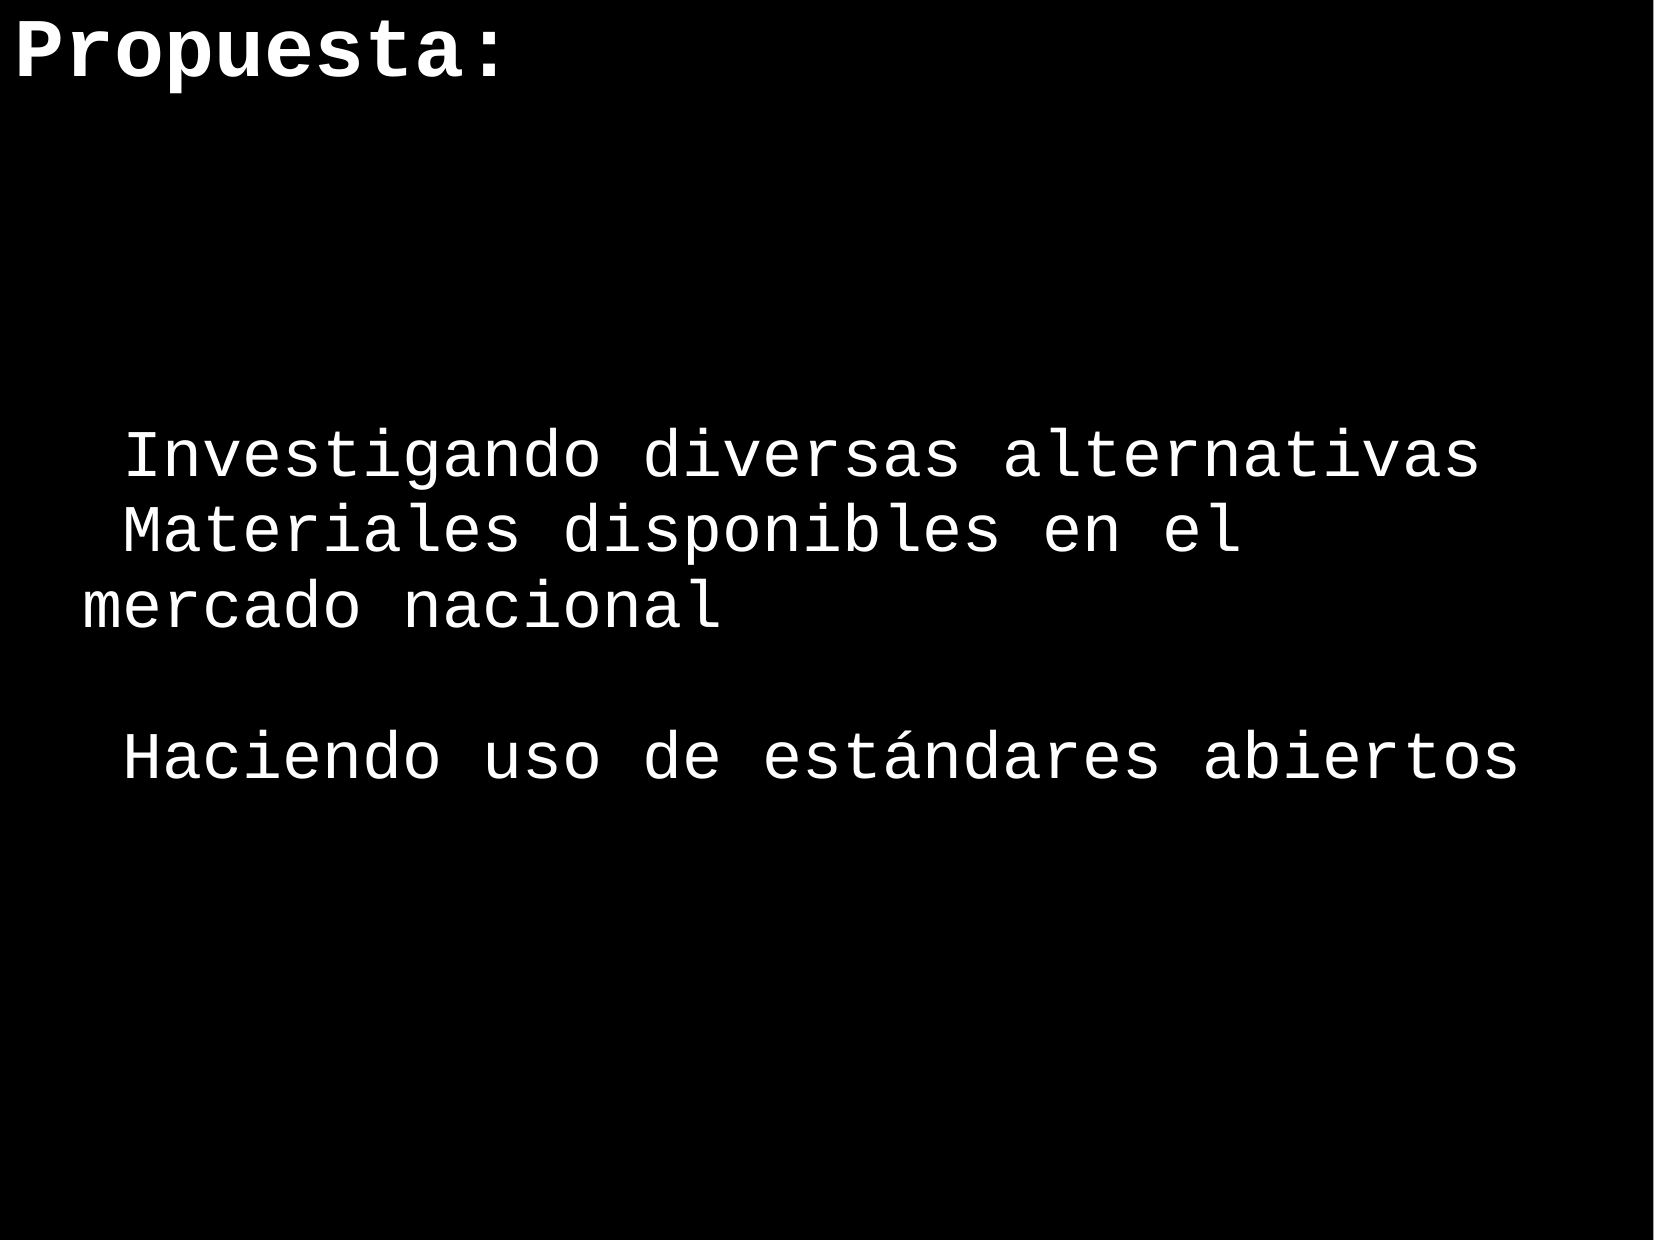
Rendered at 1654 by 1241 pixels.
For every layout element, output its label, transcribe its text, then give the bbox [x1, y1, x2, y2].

text_box Propuesta: [0, 0, 680, 110]
subtitle Investigando diversas alternativas Materiales disponibles en el mercado nacional Haciendo uso de estándares abiertos [82, 118, 1571, 1102]
